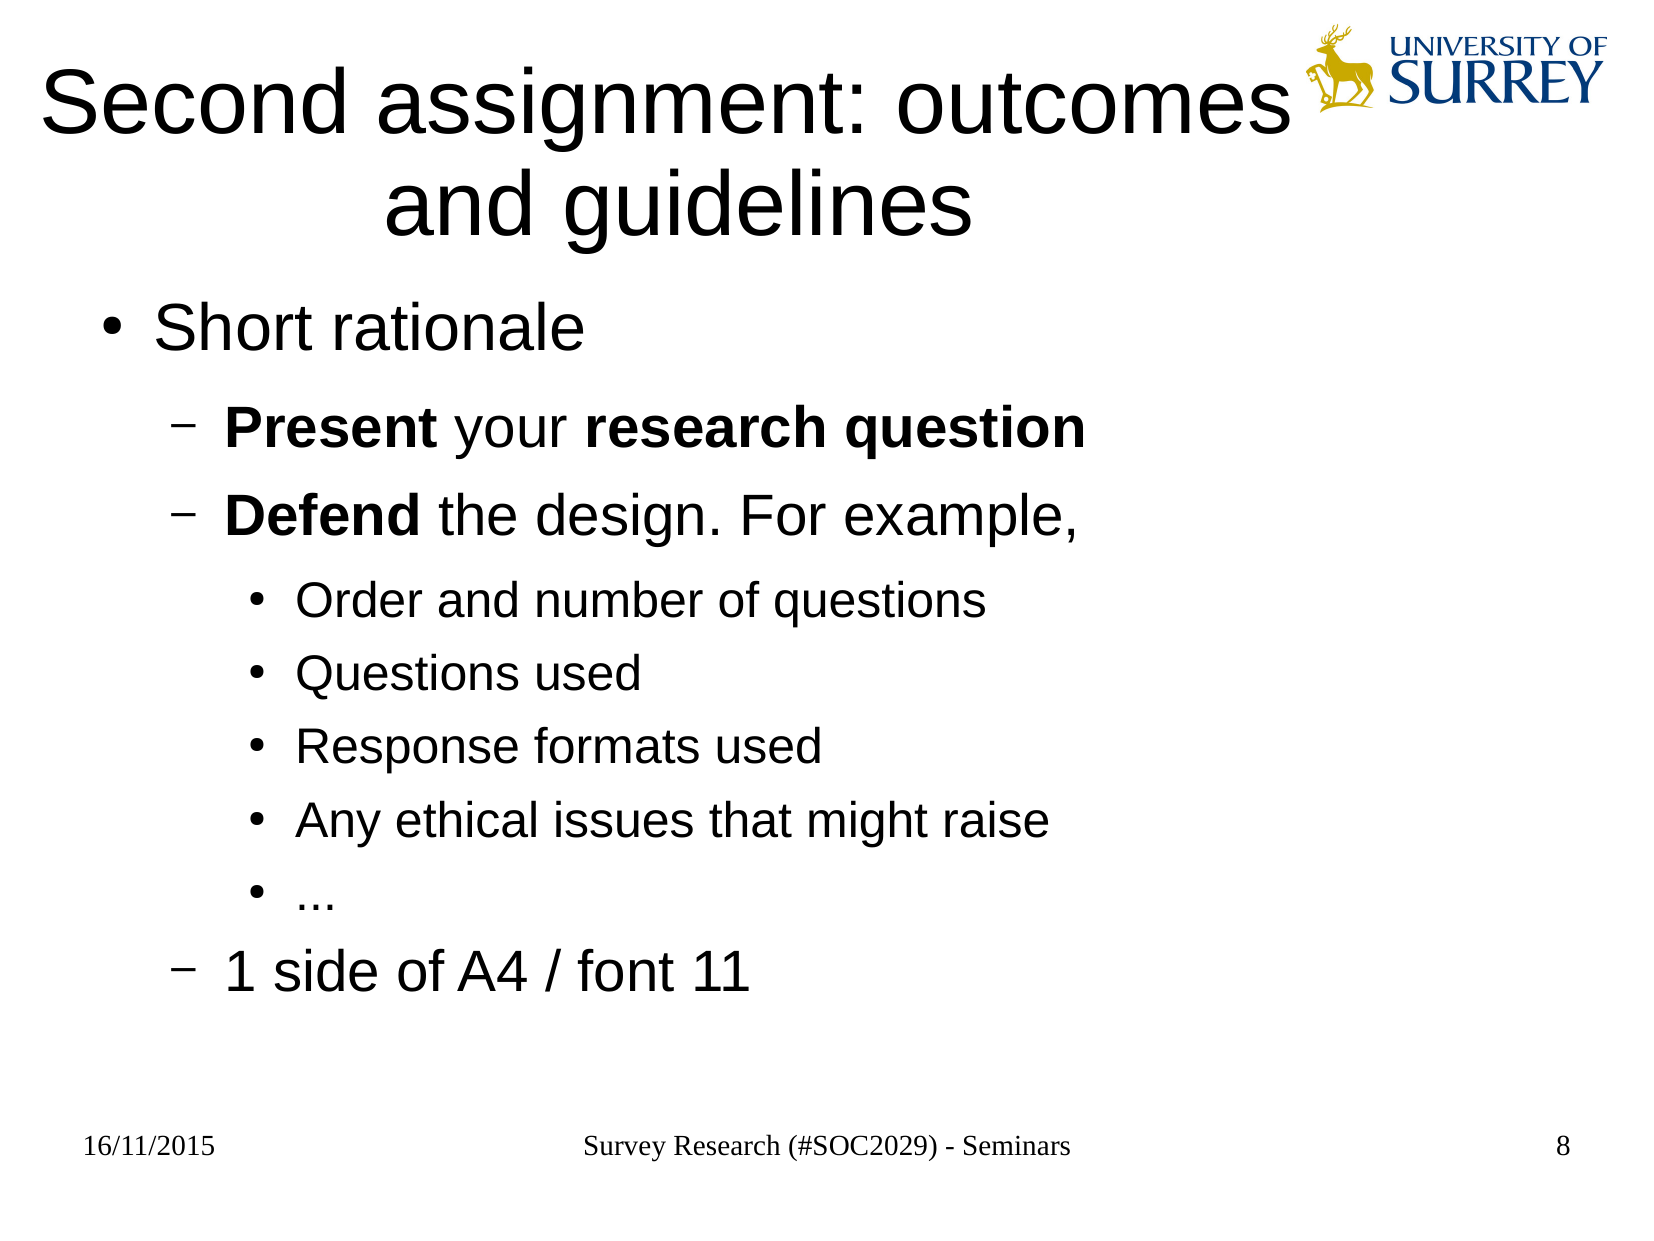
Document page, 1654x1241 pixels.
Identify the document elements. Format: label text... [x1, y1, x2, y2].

picture [1306, 23, 1607, 113]
list Short rationale Present your research question Defend the design. For example, Order and number of questions Questions used Response formats used Any ethical issues that might raise ... 1 side of A4 / font 11 [82, 290, 1571, 1010]
title Second assignment: outcomes and guidelines [35, 49, 1300, 257]
